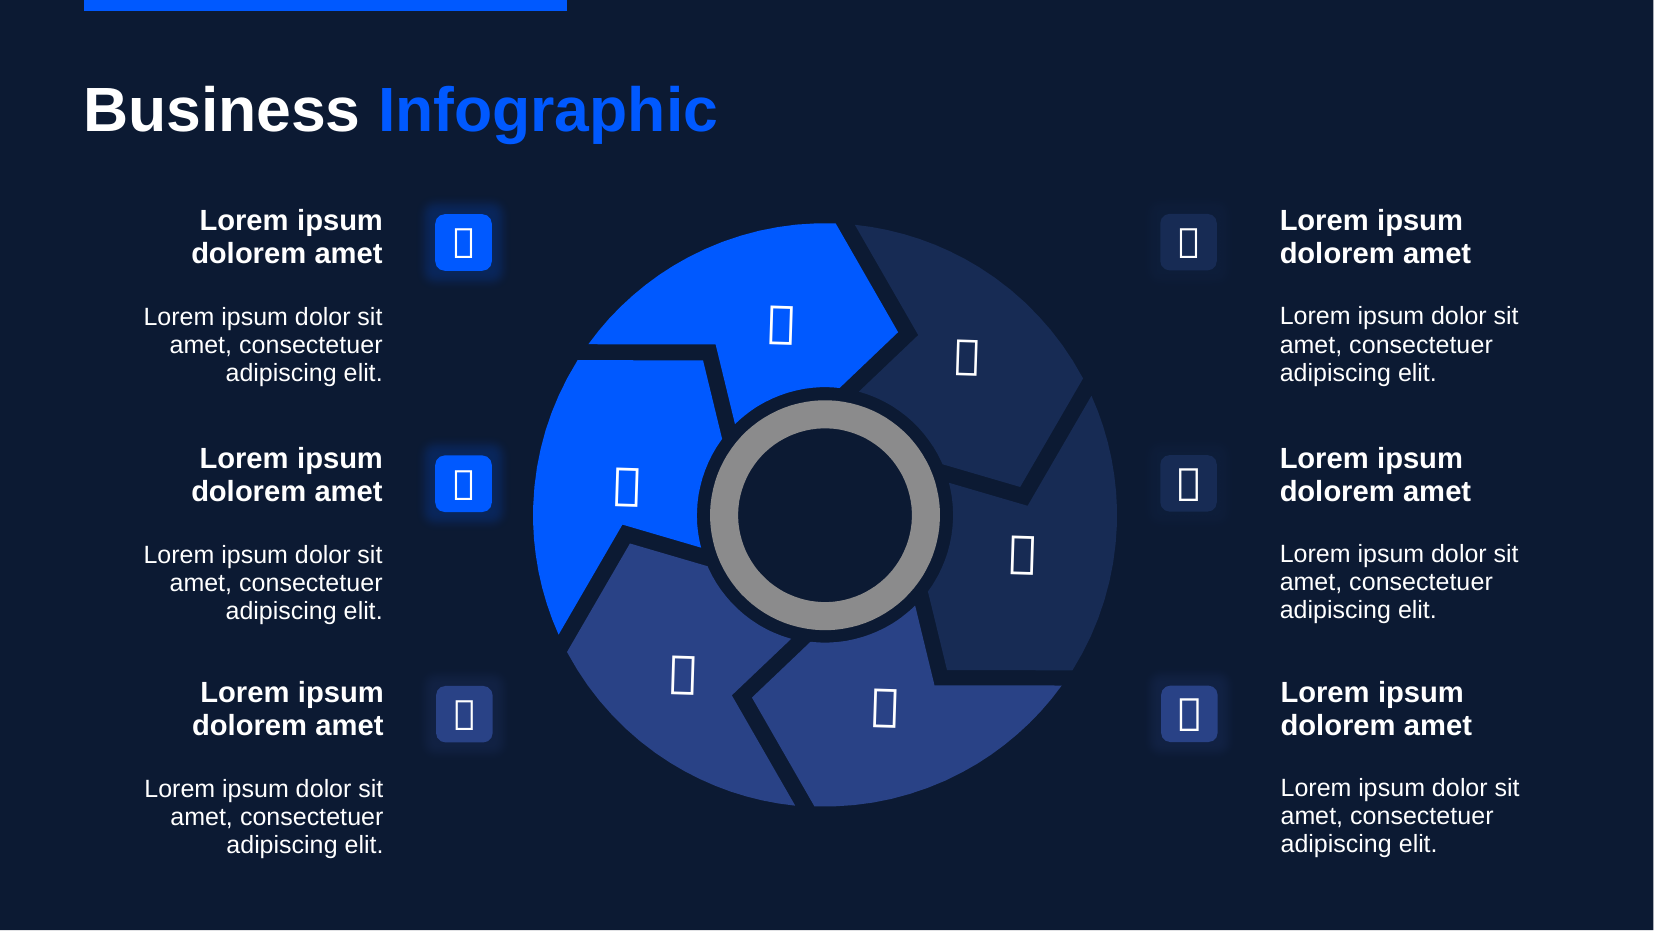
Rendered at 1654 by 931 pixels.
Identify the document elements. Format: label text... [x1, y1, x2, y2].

text_box  [533, 360, 723, 635]
text_box Lorem ipsum dolorem amet Lorem ipsum dolor sit amet, consectetuer adipiscing elit. [1245, 675, 1582, 895]
text_box  [1160, 213, 1217, 271]
text_box Lorem ipsum dolorem amet Lorem ipsum dolor sit amet, consectetuer adipiscing elit. [46, 204, 384, 424]
text_box  [567, 543, 796, 806]
text_box  [1160, 455, 1217, 512]
text_box  [854, 224, 1084, 487]
text_box  [435, 214, 492, 271]
text_box  [927, 395, 1117, 671]
text_box  [588, 223, 899, 425]
text_box Lorem ipsum dolorem amet Lorem ipsum dolor sit amet, consectetuer adipiscing elit. [1244, 441, 1581, 662]
text_box [710, 400, 940, 631]
text_box Lorem ipsum dolorem amet Lorem ipsum dolor sit amet, consectetuer adipiscing elit. [47, 676, 384, 896]
text_box  [435, 455, 492, 513]
text_box  [751, 605, 1062, 807]
text_box  [436, 685, 493, 743]
text_box Lorem ipsum dolorem amet Lorem ipsum dolor sit amet, consectetuer adipiscing elit. [46, 442, 384, 662]
title Business Infographic [83, 75, 1570, 188]
text_box  [1161, 685, 1218, 743]
text_box Lorem ipsum dolorem amet Lorem ipsum dolor sit amet, consectetuer adipiscing elit. [1244, 204, 1581, 424]
